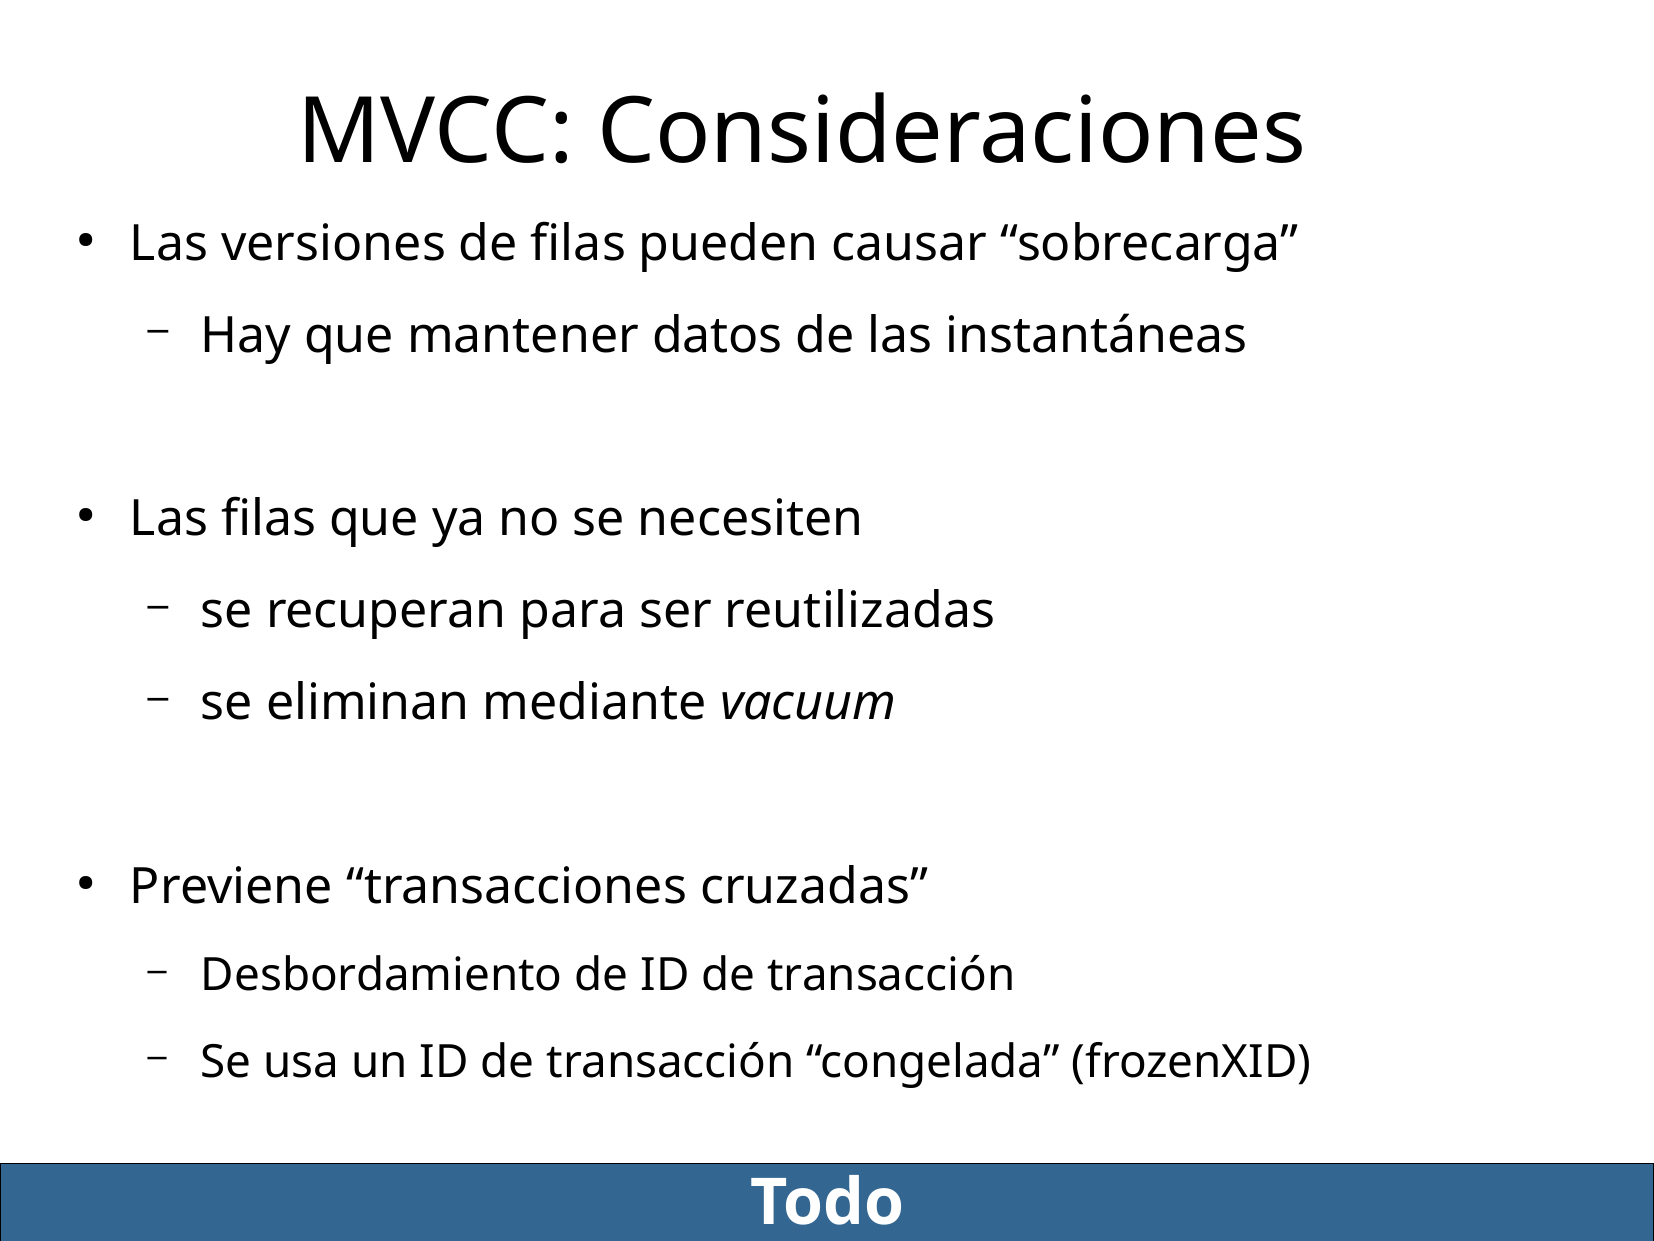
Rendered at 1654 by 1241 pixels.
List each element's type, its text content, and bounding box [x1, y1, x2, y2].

list Las versiones de filas pueden causar “sobrecarga” Hay que mantener datos de las instantáneas Las filas que ya no se necesiten se recuperan para ser reutilizadas se eliminan mediante vacuum Previene “transacciones cruzadas” Desbordamiento de ID de transacción Se usa un ID de transacción “congelada” (frozenXID) [59, 206, 1595, 1123]
title MVCC: Consideraciones [75, 71, 1530, 183]
